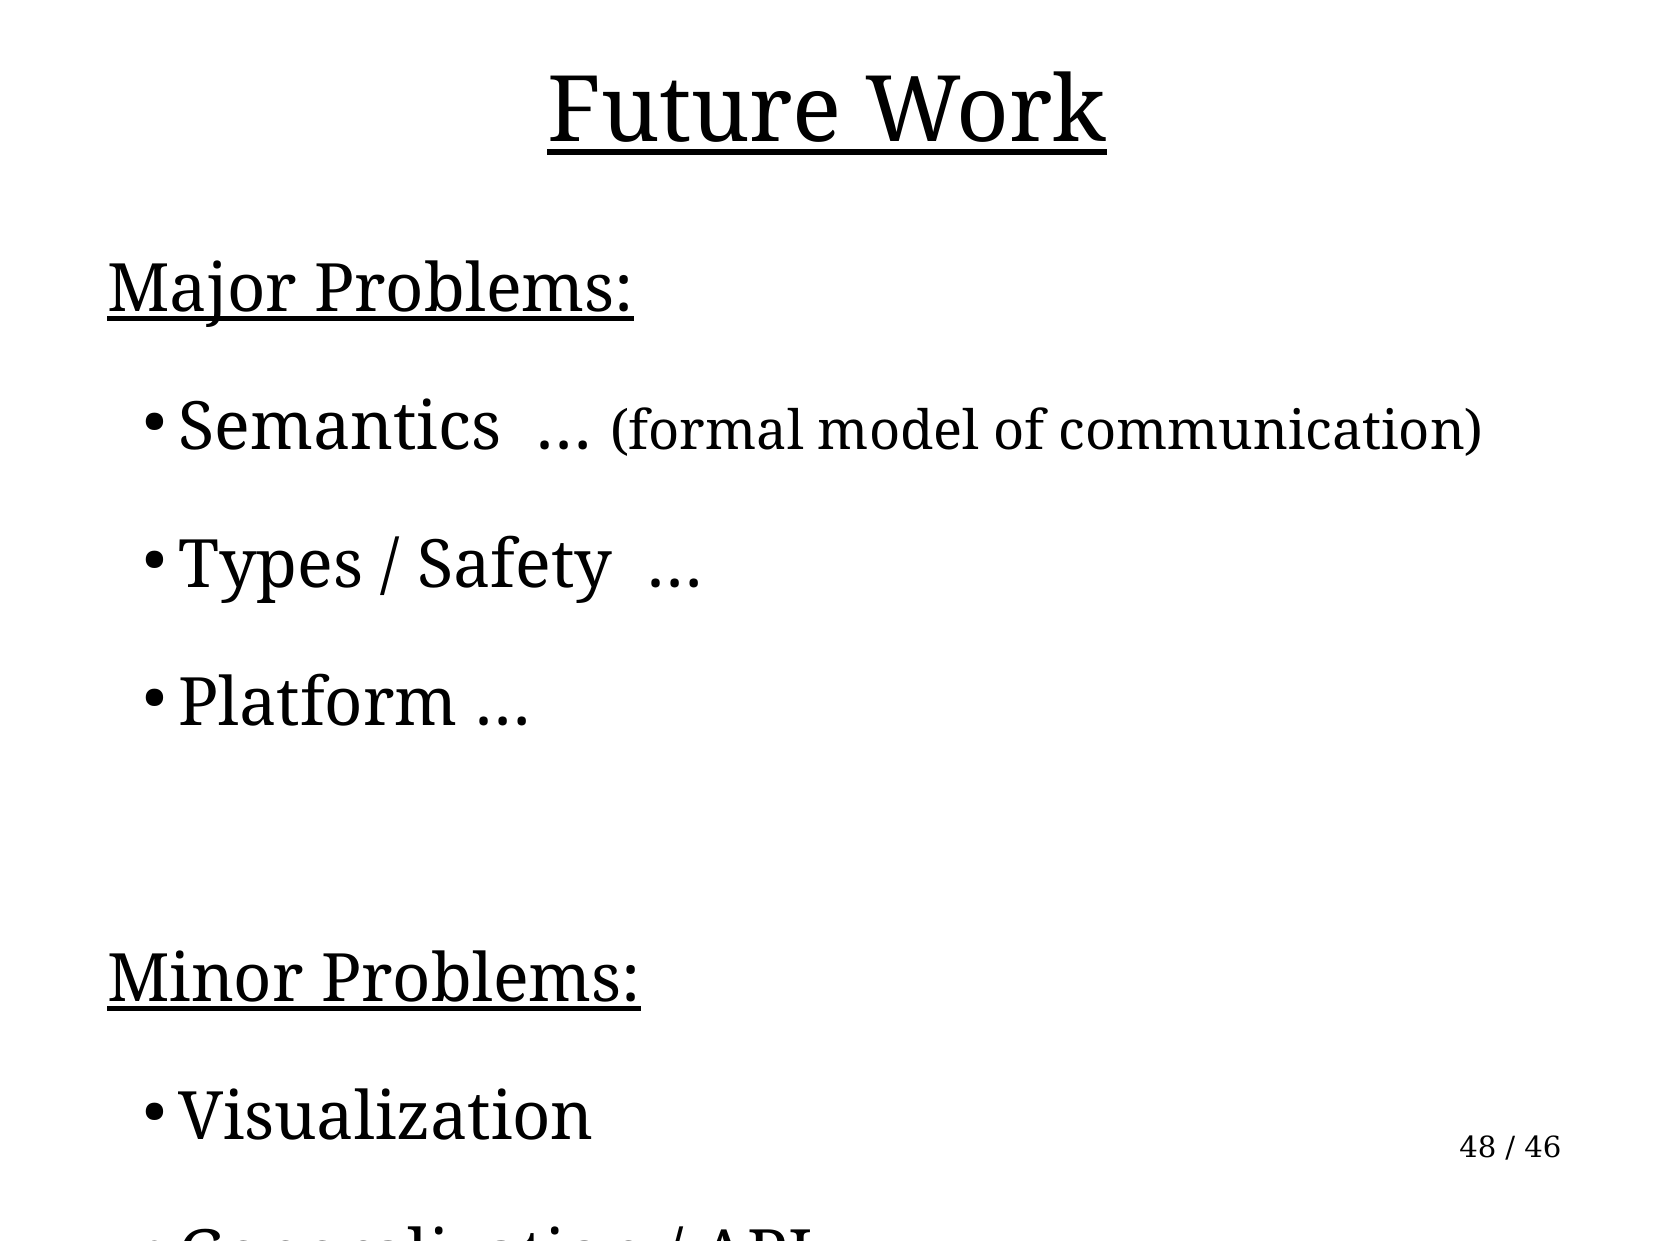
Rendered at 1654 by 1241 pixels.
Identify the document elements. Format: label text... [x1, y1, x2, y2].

subtitle Major Problems: Semantics … (formal model of communication) Types / Safety … Platform … Minor Problems: Visualization Generalization / API [71, 240, 1561, 1241]
title Future Work [82, 2, 1571, 211]
